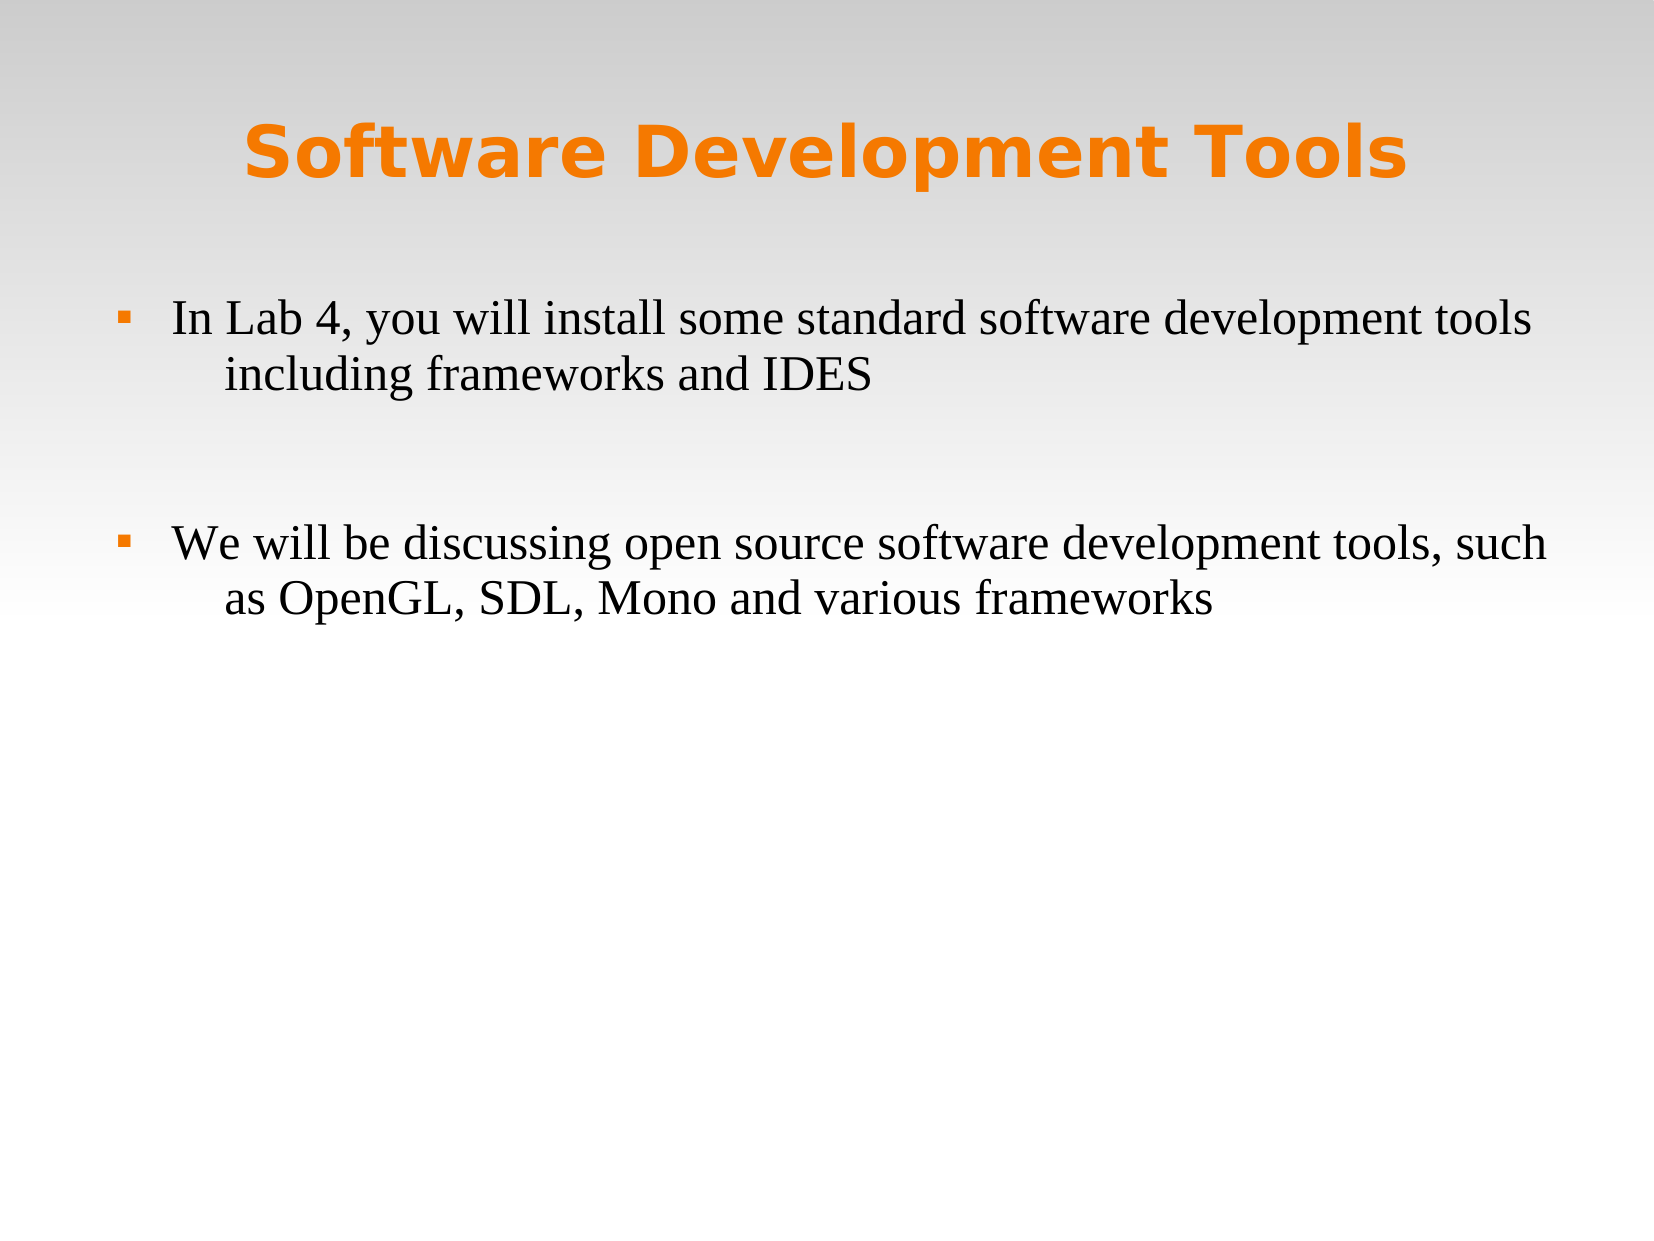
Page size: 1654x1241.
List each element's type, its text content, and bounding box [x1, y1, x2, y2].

list In Lab 4, you will install some standard software development tools including frameworks and IDES We will be discussing open source software development tools, such as OpenGL, SDL, Mono and various frameworks [82, 290, 1571, 1109]
title Software Development Tools [82, 49, 1571, 257]
